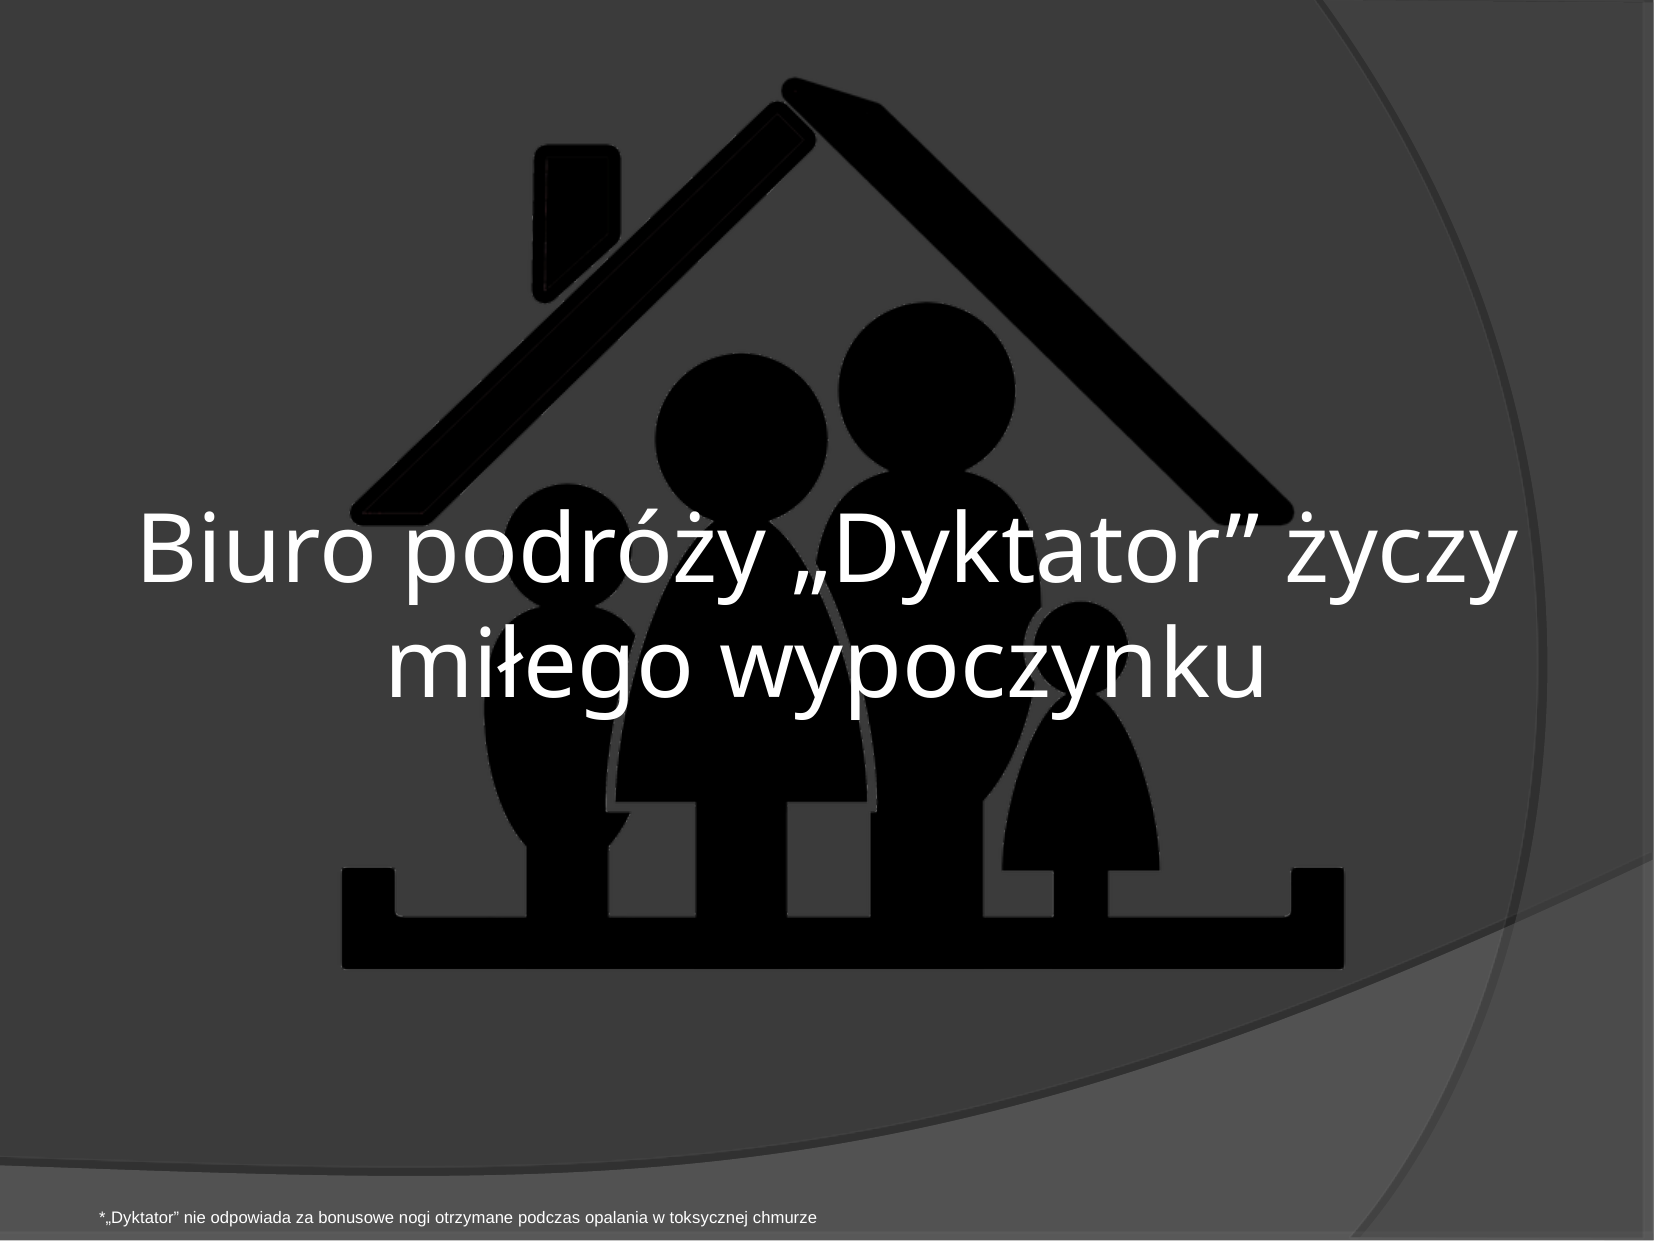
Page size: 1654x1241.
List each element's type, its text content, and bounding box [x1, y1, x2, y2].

picture [594, 685, 617, 691]
picture [862, 685, 884, 691]
picture [919, 685, 943, 691]
picture [653, 685, 677, 691]
title Biuro podróży „Dyktator” życzy miłego wypoczynku [0, 478, 1654, 685]
list *„Dyktator” nie odpowiada za bonusowe nogi otrzymane podczas opalania w toksycznej chmurze [0, 1198, 1351, 1241]
picture [106, 0, 1607, 478]
picture [106, 685, 1607, 1018]
picture [1227, 685, 1250, 691]
